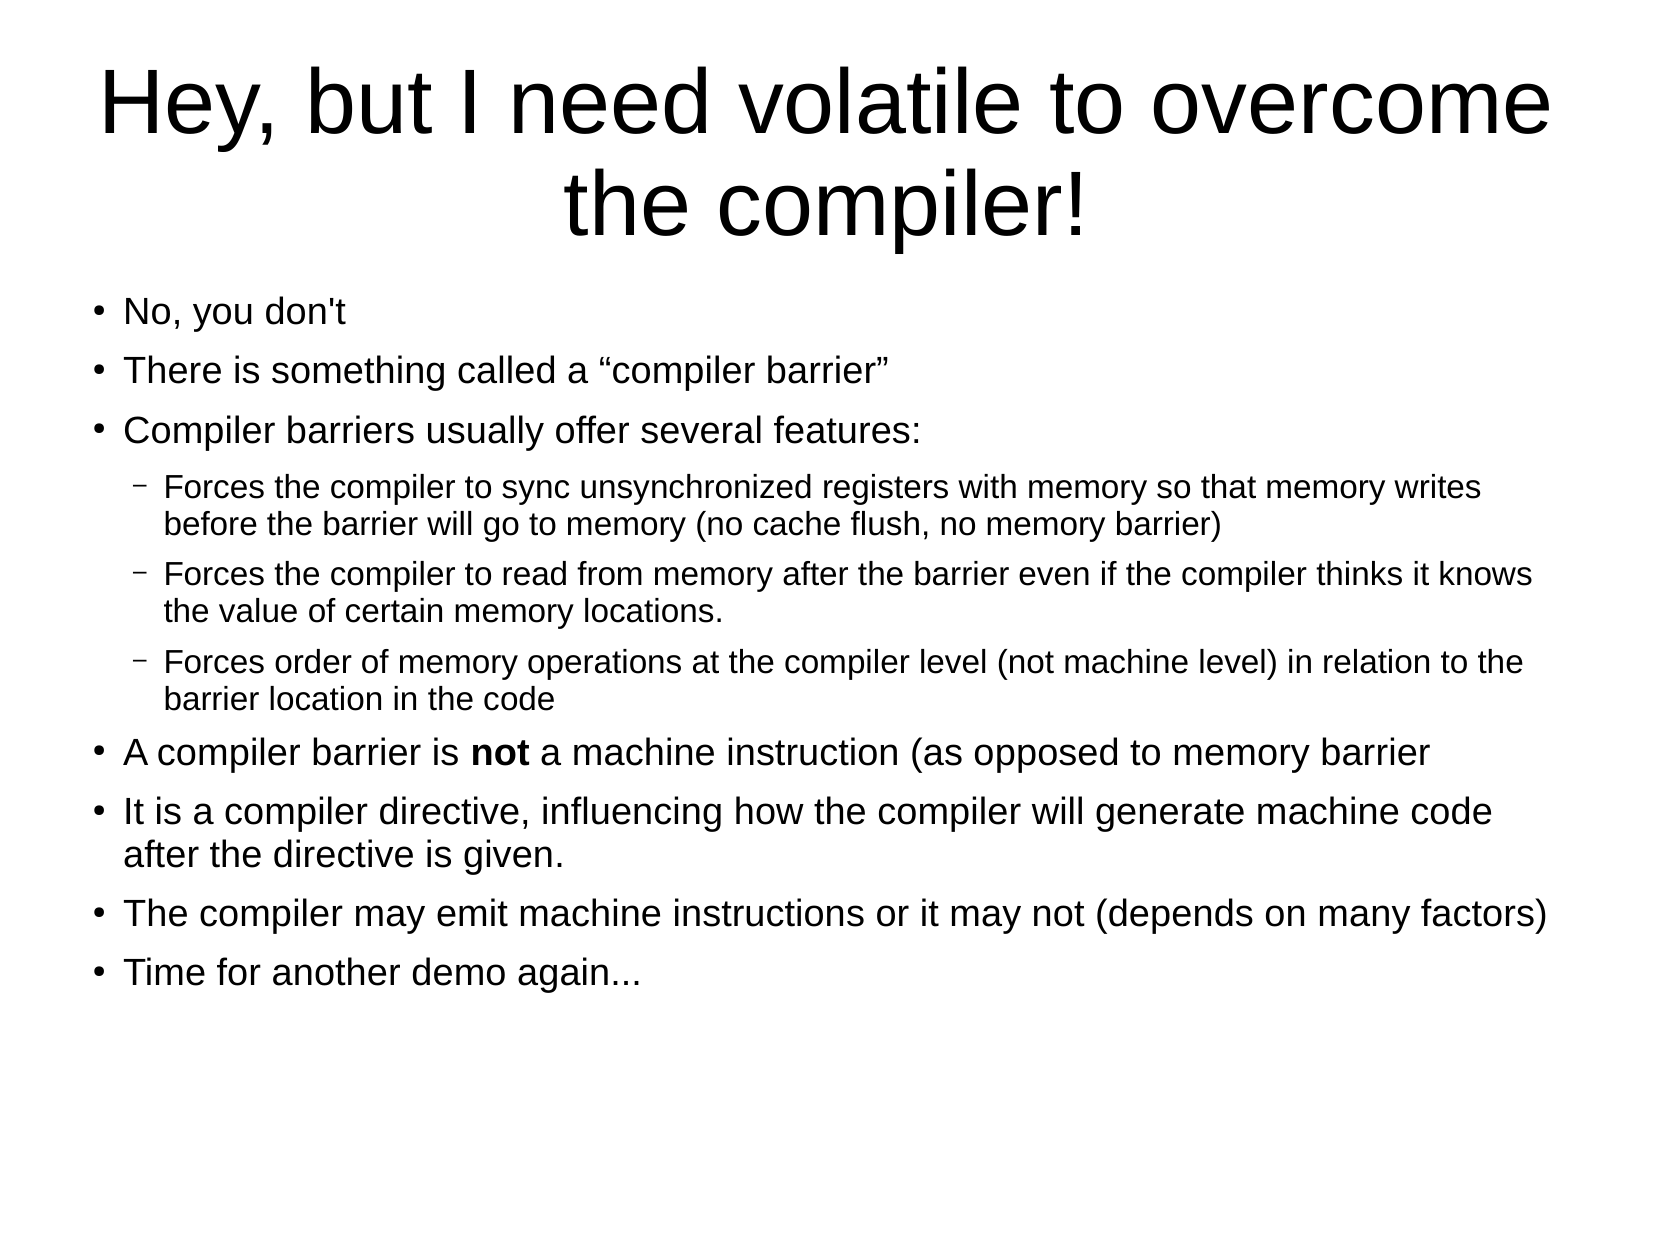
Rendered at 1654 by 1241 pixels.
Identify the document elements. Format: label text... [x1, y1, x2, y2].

list No, you don't There is something called a “compiler barrier” Compiler barriers usually offer several features: Forces the compiler to sync unsynchronized registers with memory so that memory writes before the barrier will go to memory (no cache flush, no memory barrier) Forces the compiler to read from memory after the barrier even if the compiler thinks it knows the value of certain memory locations. Forces order of memory operations at the compiler level (not machine level) in relation to the barrier location in the code A compiler barrier is not a machine instruction (as opposed to memory barrier It is a compiler directive, influencing how the compiler will generate machine code after the directive is given. The compiler may emit machine instructions or it may not (depends on many factors) Time for another demo again... [82, 290, 1571, 1010]
title Hey, but I need volatile to overcome the compiler! [82, 49, 1571, 257]
